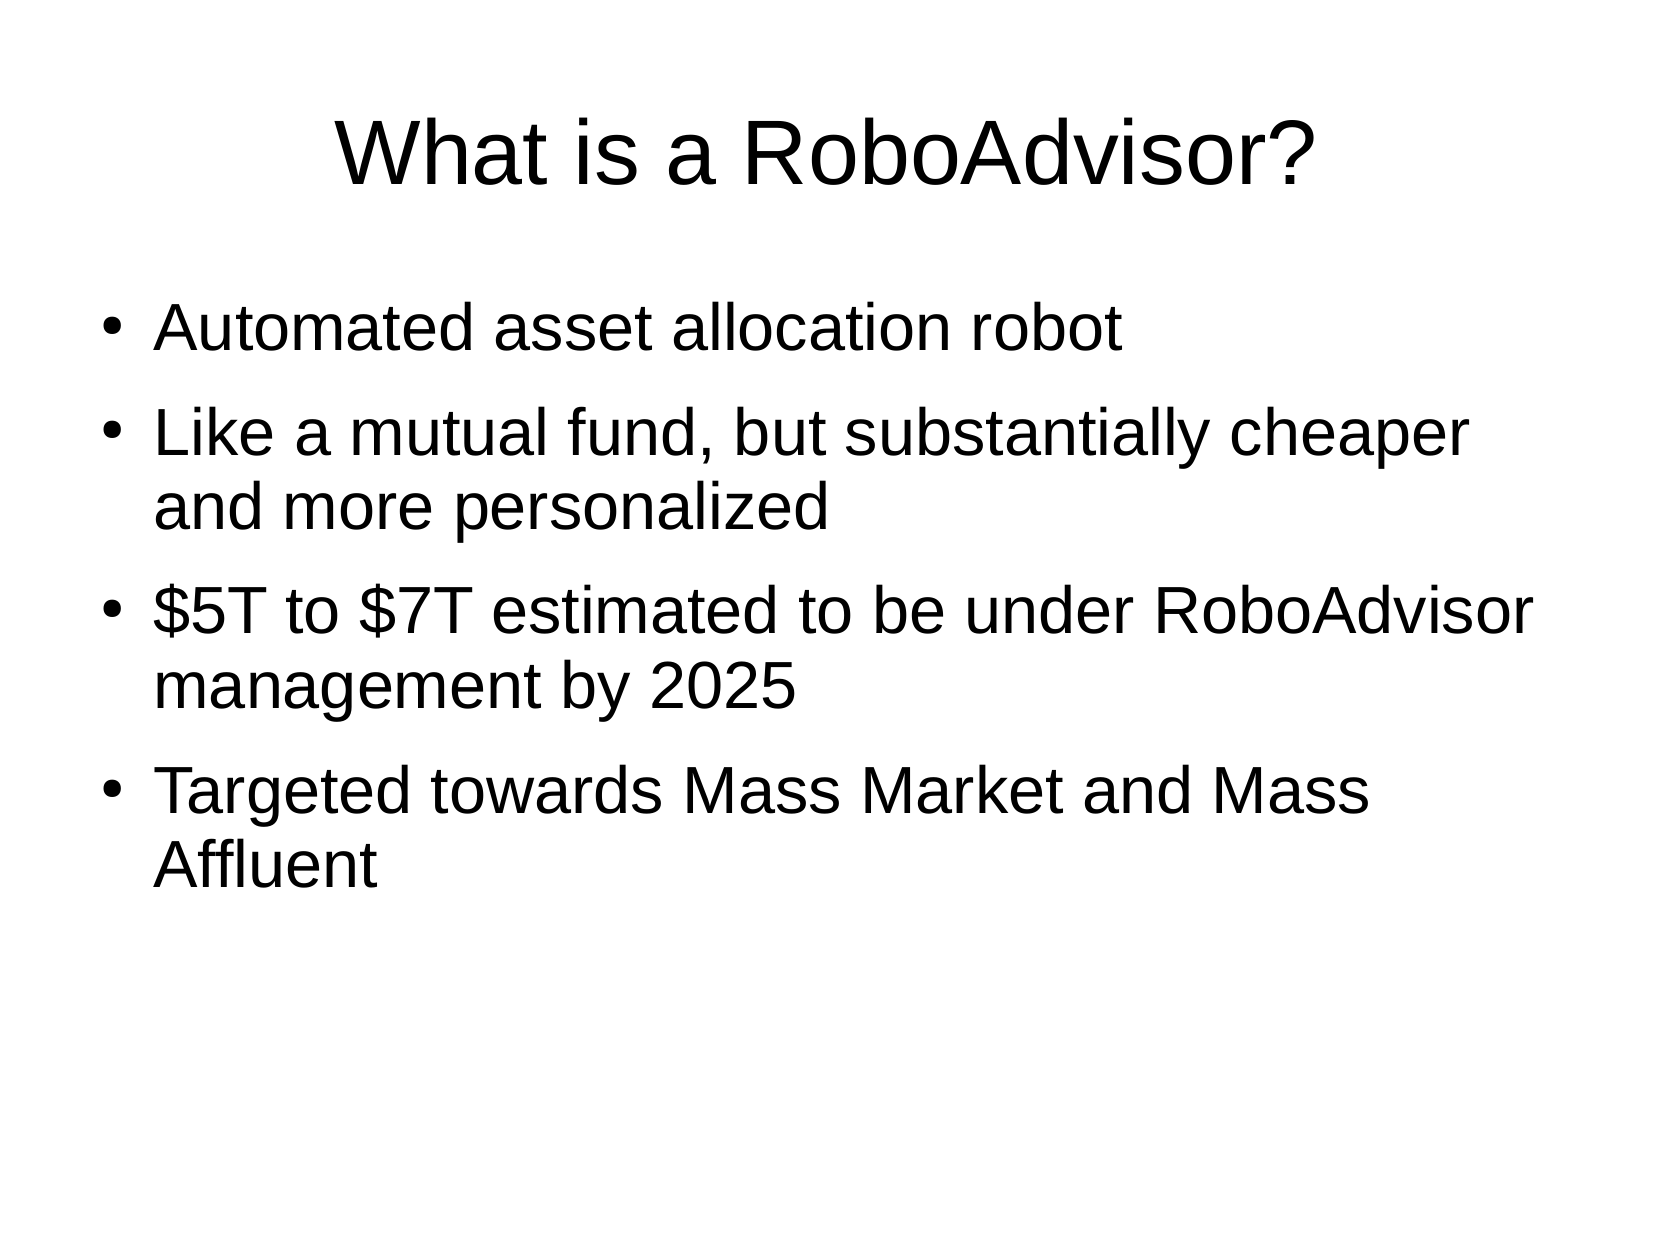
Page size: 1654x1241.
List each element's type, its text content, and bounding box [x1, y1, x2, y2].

list Automated asset allocation robot Like a mutual fund, but substantially cheaper and more personalized $5T to $7T estimated to be under RoboAdvisor management by 2025 Targeted towards Mass Market and Mass Affluent [82, 290, 1571, 1010]
title What is a RoboAdvisor? [82, 49, 1571, 257]
